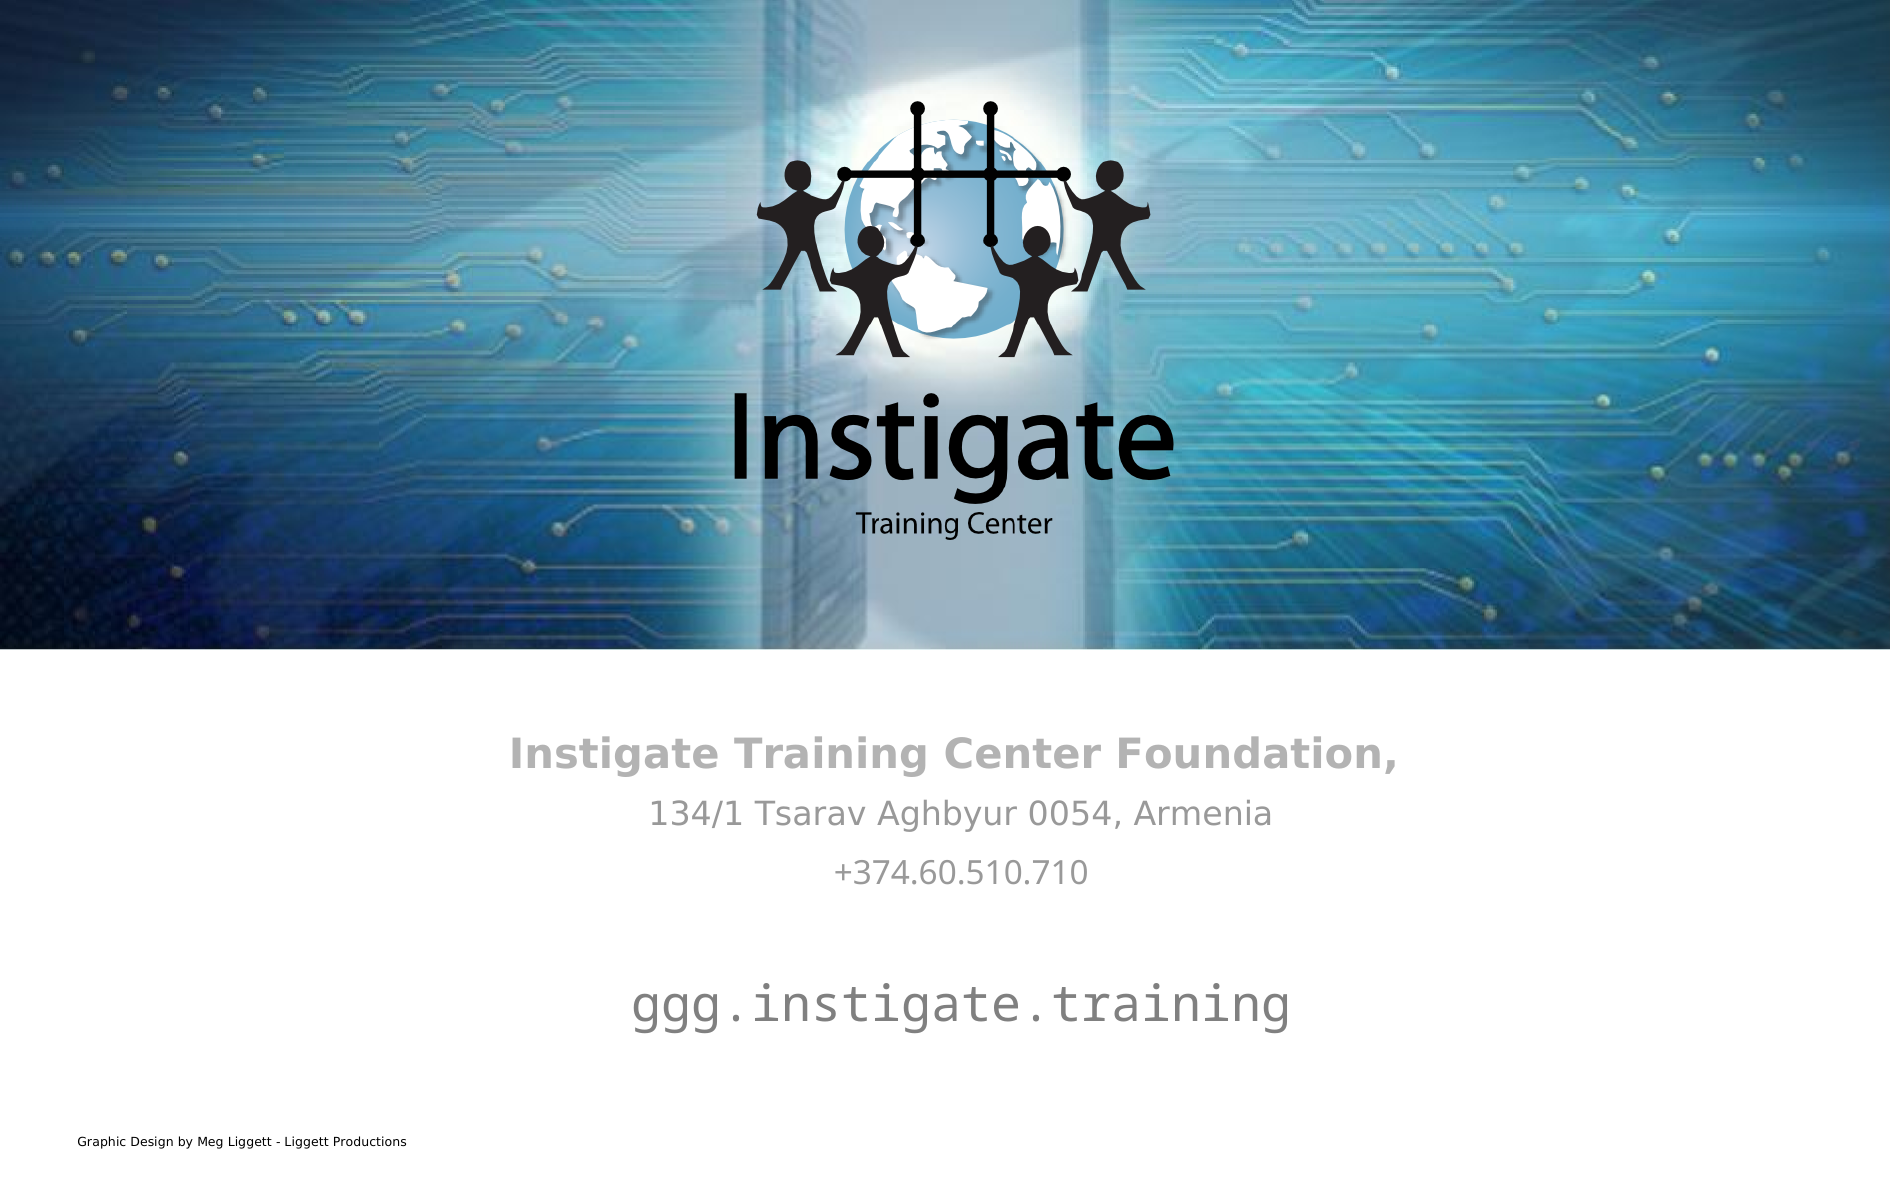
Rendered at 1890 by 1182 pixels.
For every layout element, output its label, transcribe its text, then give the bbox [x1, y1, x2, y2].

picture [0, 0, 1890, 650]
subtitle Instigate Training Center Foundation, 134/1 Tsarav Aghbyur 0054, Armenia +374.60.510.710 ggg.instigate.training [300, 726, 1623, 1016]
